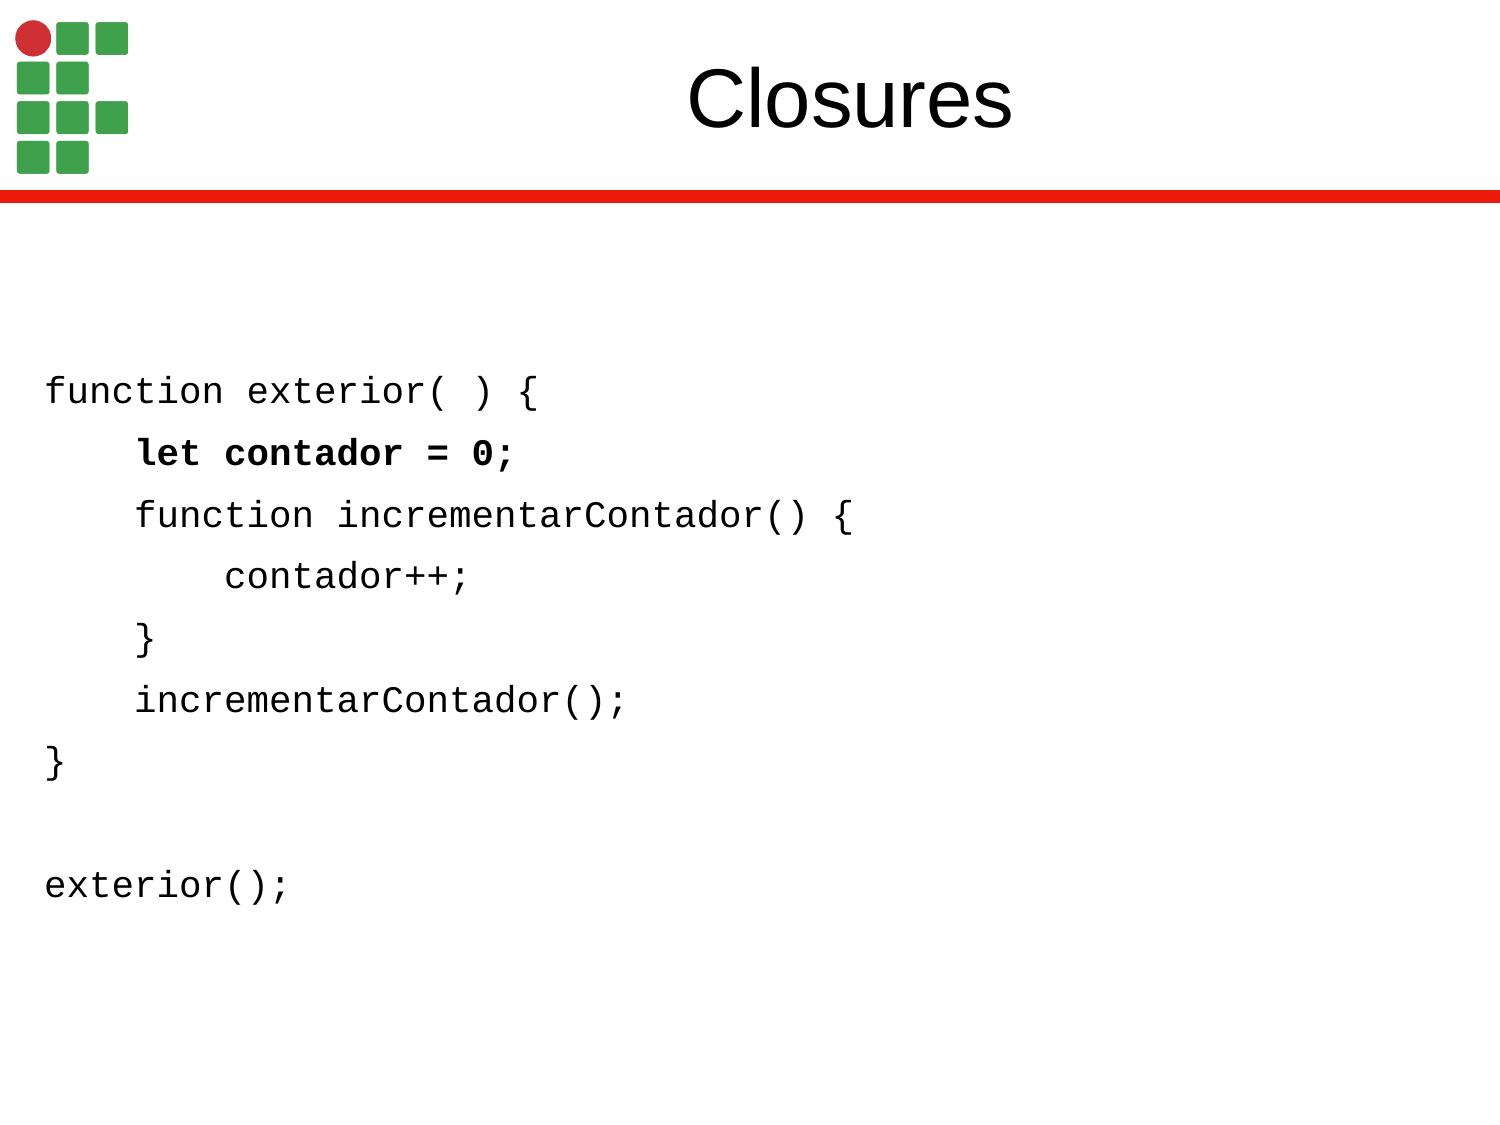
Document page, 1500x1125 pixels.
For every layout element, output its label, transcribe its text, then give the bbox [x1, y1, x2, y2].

picture [14, 16, 130, 178]
list function exterior( ) { let contador = 0; function incrementarContador() { contador++; } incrementarContador(); } exterior(); [29, 207, 1471, 1087]
title Closures [230, 0, 1471, 202]
